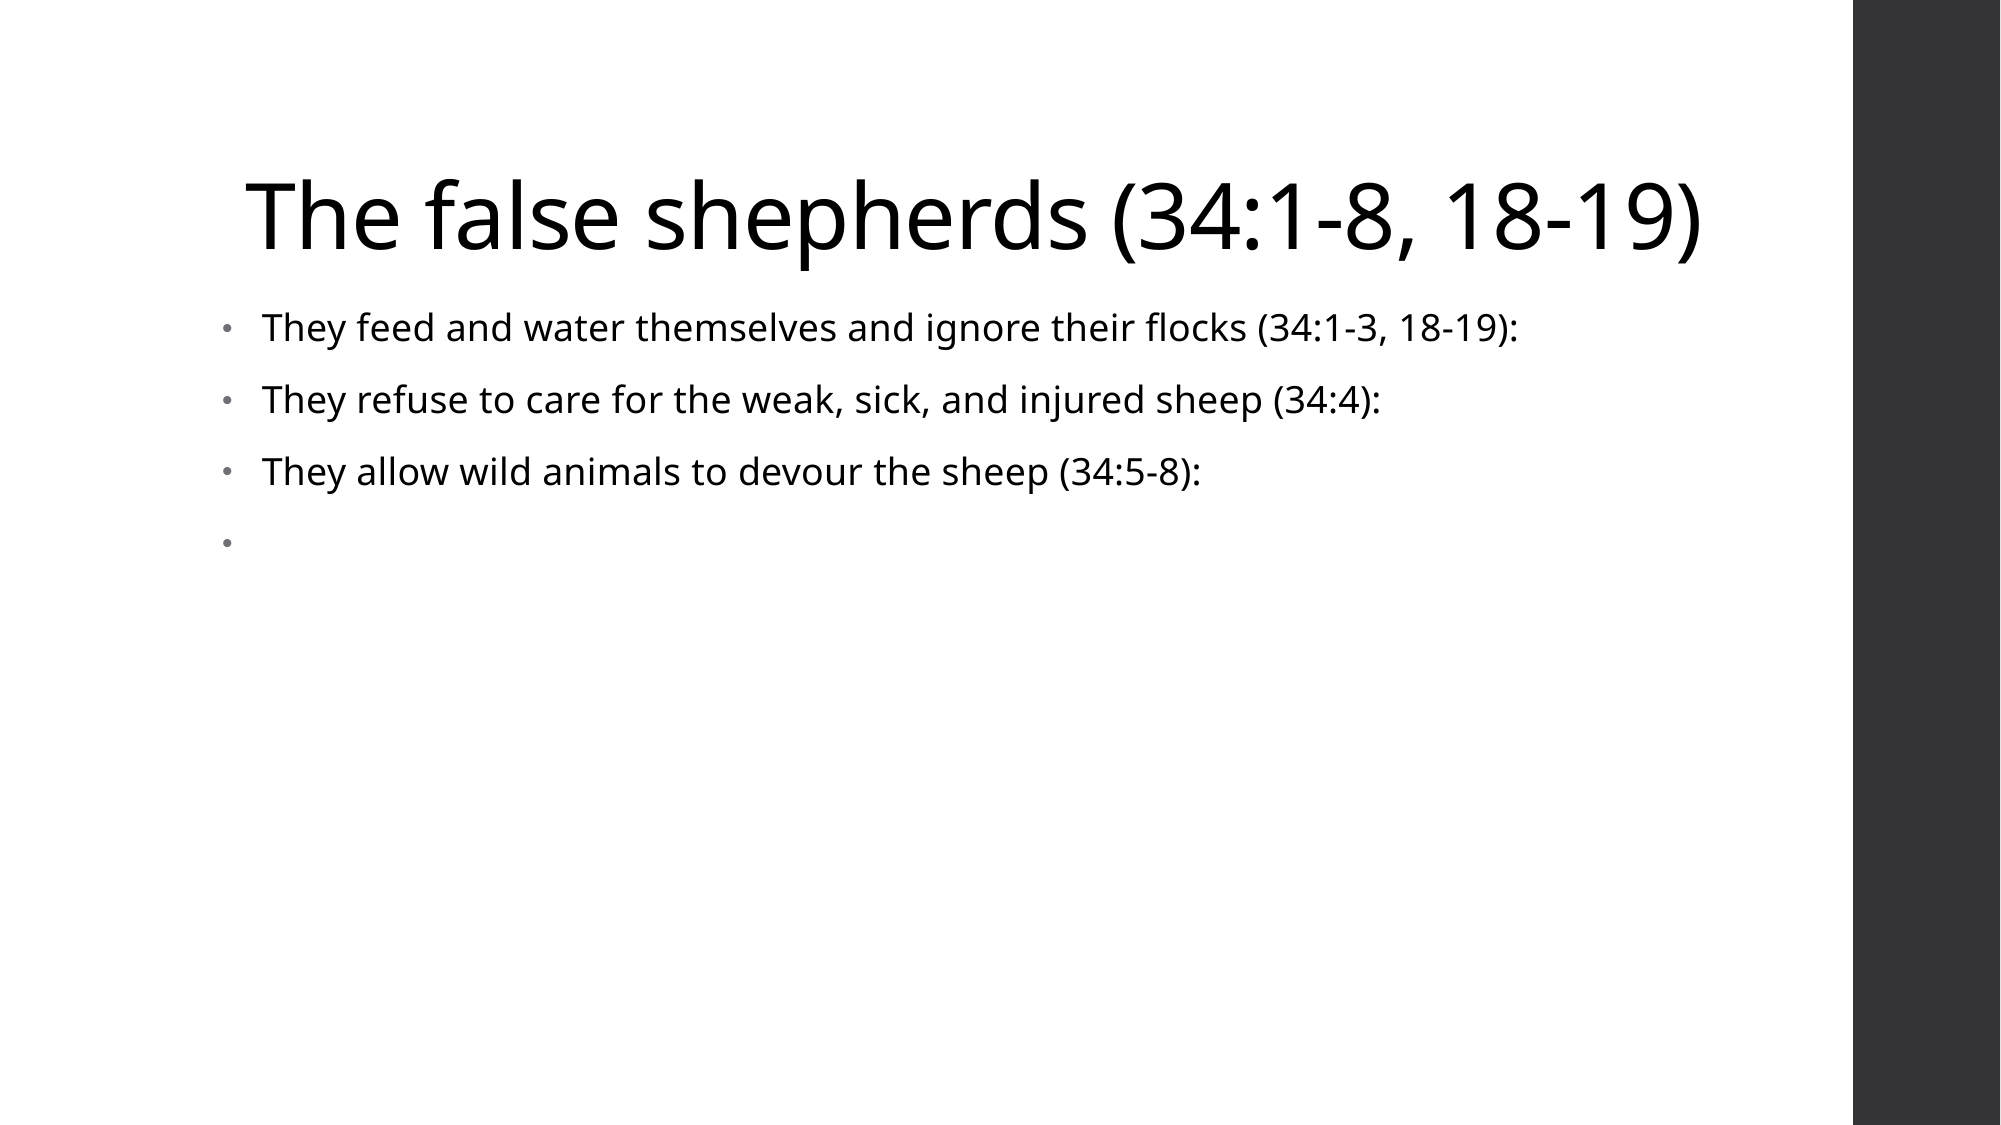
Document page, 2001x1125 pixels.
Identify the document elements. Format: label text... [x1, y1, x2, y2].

list They feed and water themselves and ignore their flocks (34:1-3, 18-19): They refuse to care for the weak, sick, and injured sheep (34:4): They allow wild animals to devour the sheep (34:5-8): [206, 299, 1617, 1014]
title The false shepherds (34:1-8, 18-19) [206, 60, 1797, 278]
